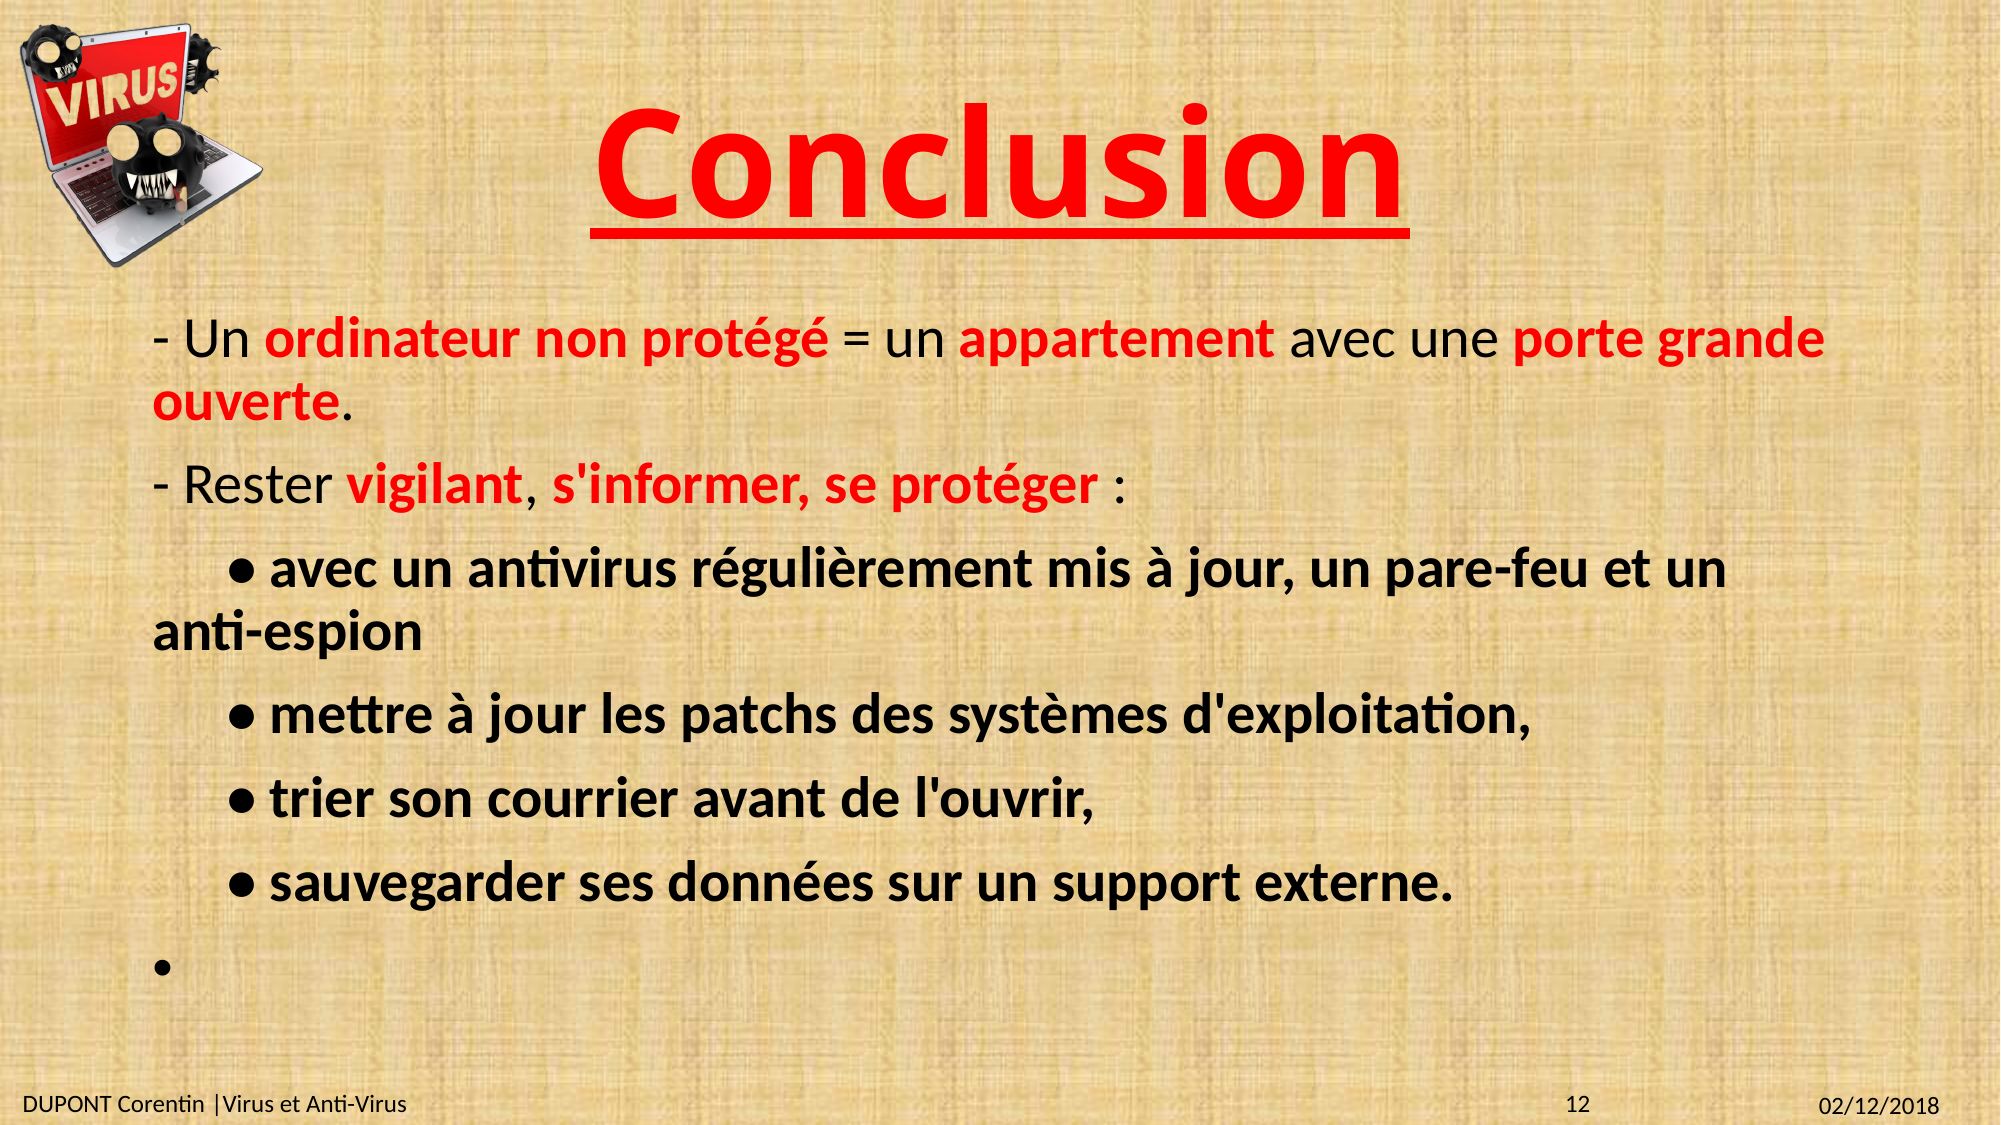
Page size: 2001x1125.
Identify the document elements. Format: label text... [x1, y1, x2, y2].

text_box 02/12/2018 [1803, 1074, 2000, 1125]
title Conclusion [431, 59, 1863, 278]
picture [0, 0, 431, 431]
text_box DUPONT Corentin |Virus et Anti-Virus [0, 1072, 553, 1125]
list - Un ordinateur non protégé = un appartement avec une porte grande ouverte. - Rester vigilant, s'informer, se protéger : • avec un antivirus régulièrement mis à jour, un pare-feu et un anti-espion • mettre à jour les patchs des systèmes d'exploitation, • trier son courrier avant de l'ouvrir, • sauvegarder ses données sur un support externe. [137, 299, 1863, 1014]
text_box [1550, 1072, 2000, 1125]
